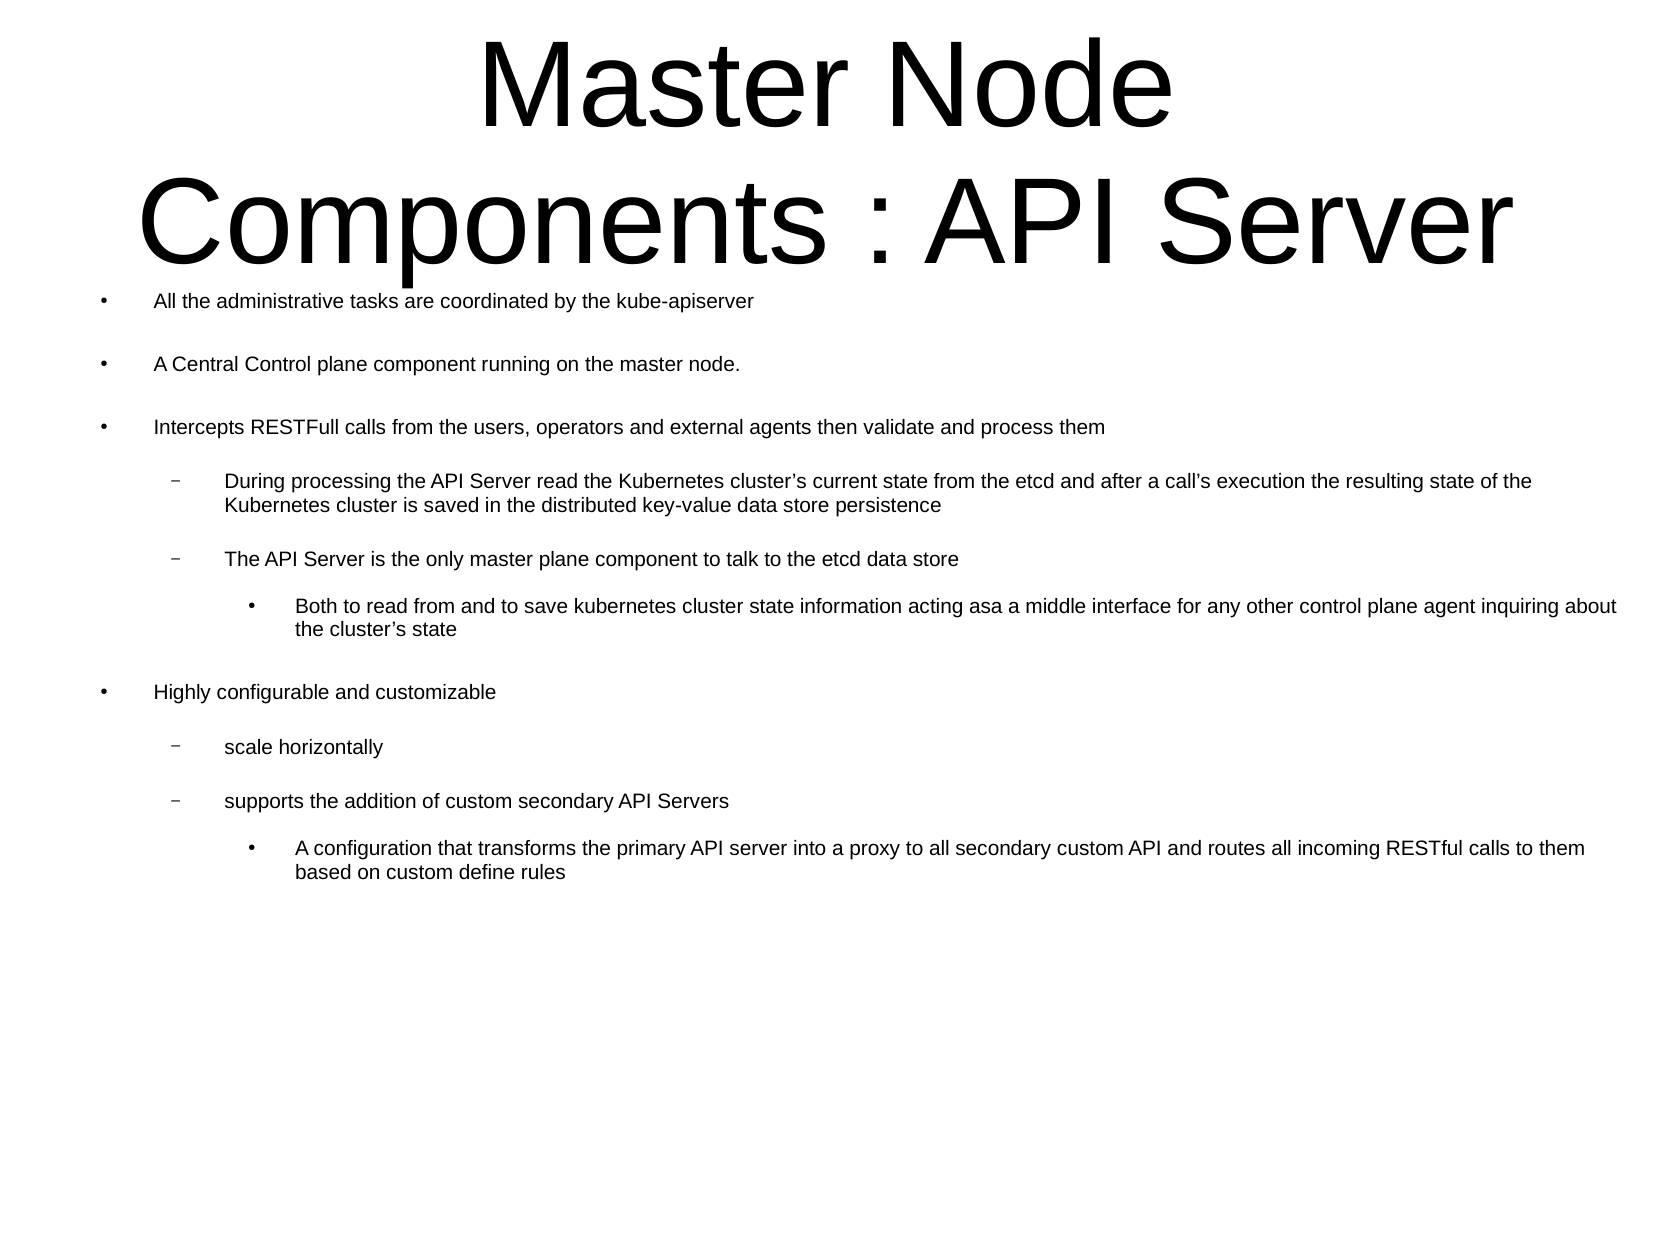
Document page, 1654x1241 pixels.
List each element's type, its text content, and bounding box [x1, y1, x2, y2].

list All the administrative tasks are coordinated by the kube-apiserver A Central Control plane component running on the master node. Intercepts RESTFull calls from the users, operators and external agents then validate and process them During processing the API Server read the Kubernetes cluster’s current state from the etcd and after a call’s execution the resulting state of the Kubernetes cluster is saved in the distributed key-value data store persistence The API Server is the only master plane component to talk to the etcd data store Both to read from and to save kubernetes cluster state information acting asa a middle interface for any other control plane agent inquiring about the cluster’s state Highly configurable and customizable scale horizontally supports the addition of custom secondary API Servers A configuration that transforms the primary API server into a proxy to all secondary custom API and routes all incoming RESTful calls to them based on custom define rules [82, 290, 1636, 1220]
title Master Node Components : API Server [82, 0, 1571, 290]
